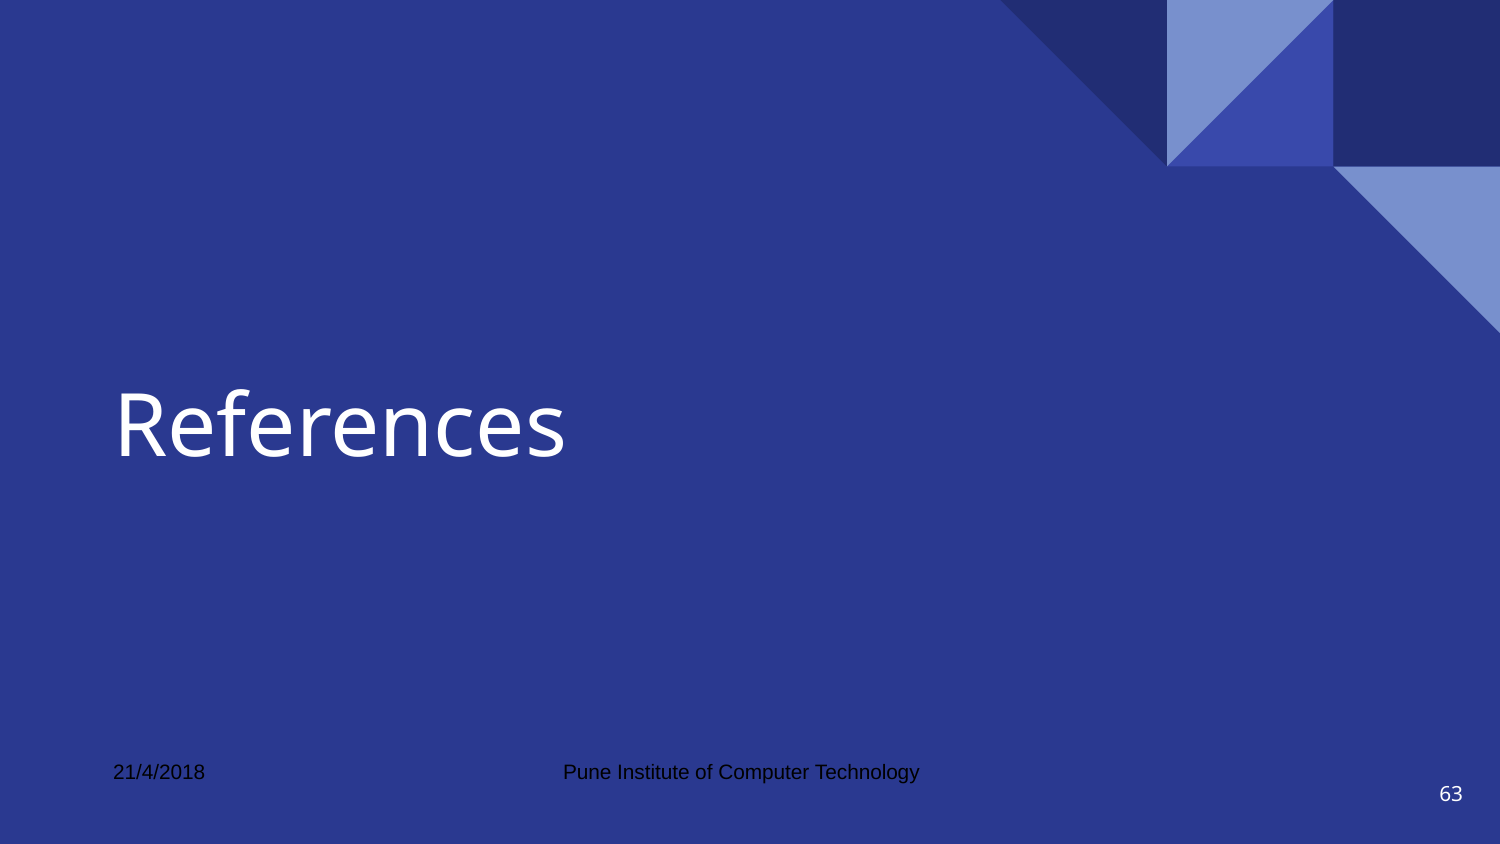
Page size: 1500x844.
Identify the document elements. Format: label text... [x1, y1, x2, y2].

title References [98, 353, 1447, 491]
slide_number <number> [1387, 762, 1478, 828]
